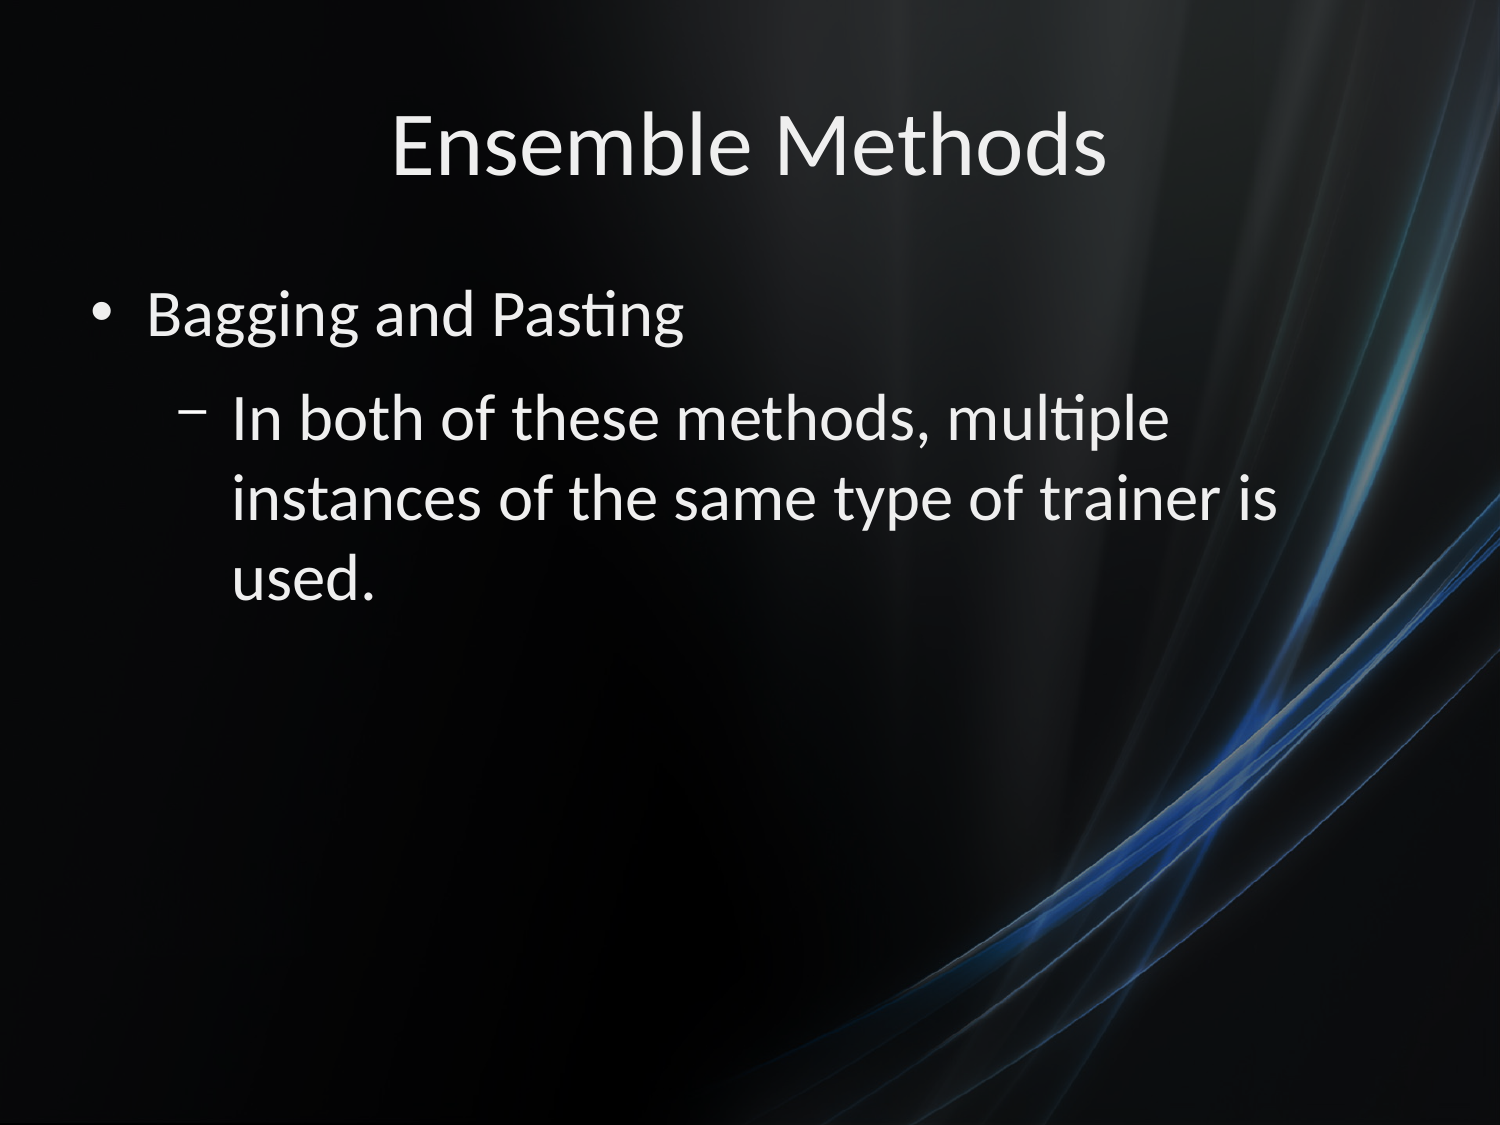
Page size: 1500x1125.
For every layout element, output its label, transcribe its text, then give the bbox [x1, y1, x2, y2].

picture [0, 0, 1500, 1125]
title Ensemble Methods [75, 45, 1425, 233]
list Bagging and Pasting In both of these methods, multiple instances of the same type of trainer is used. [75, 262, 1425, 1005]
